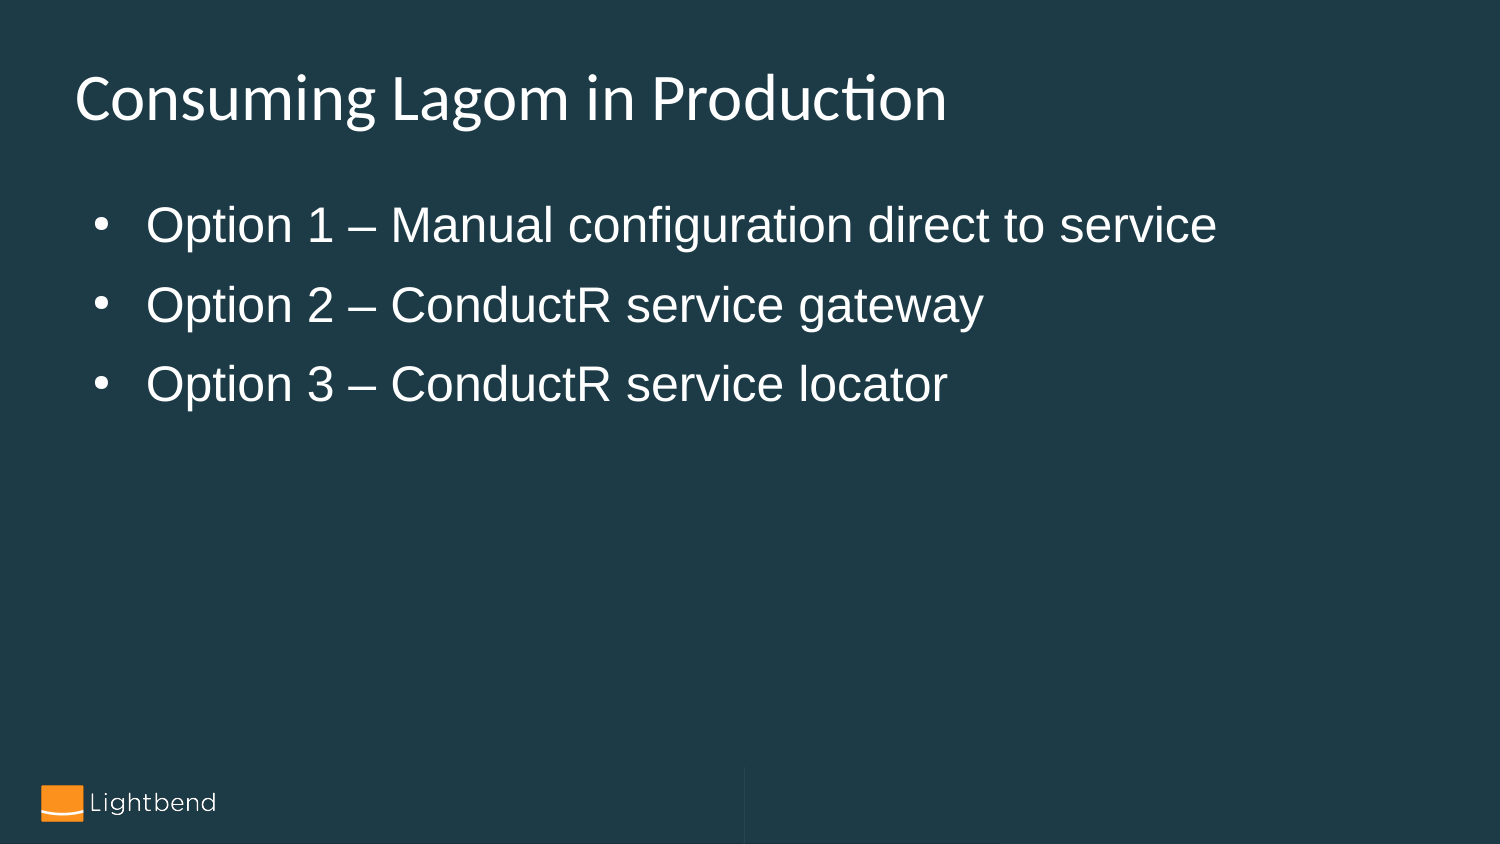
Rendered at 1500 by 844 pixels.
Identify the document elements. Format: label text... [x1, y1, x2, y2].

picture [41, 785, 215, 822]
title Consuming Lagom in Production [75, 33, 1425, 175]
list Option 1 – Manual configuration direct to service Option 2 – ConductR service gateway Option 3 – ConductR service locator [75, 197, 1425, 687]
